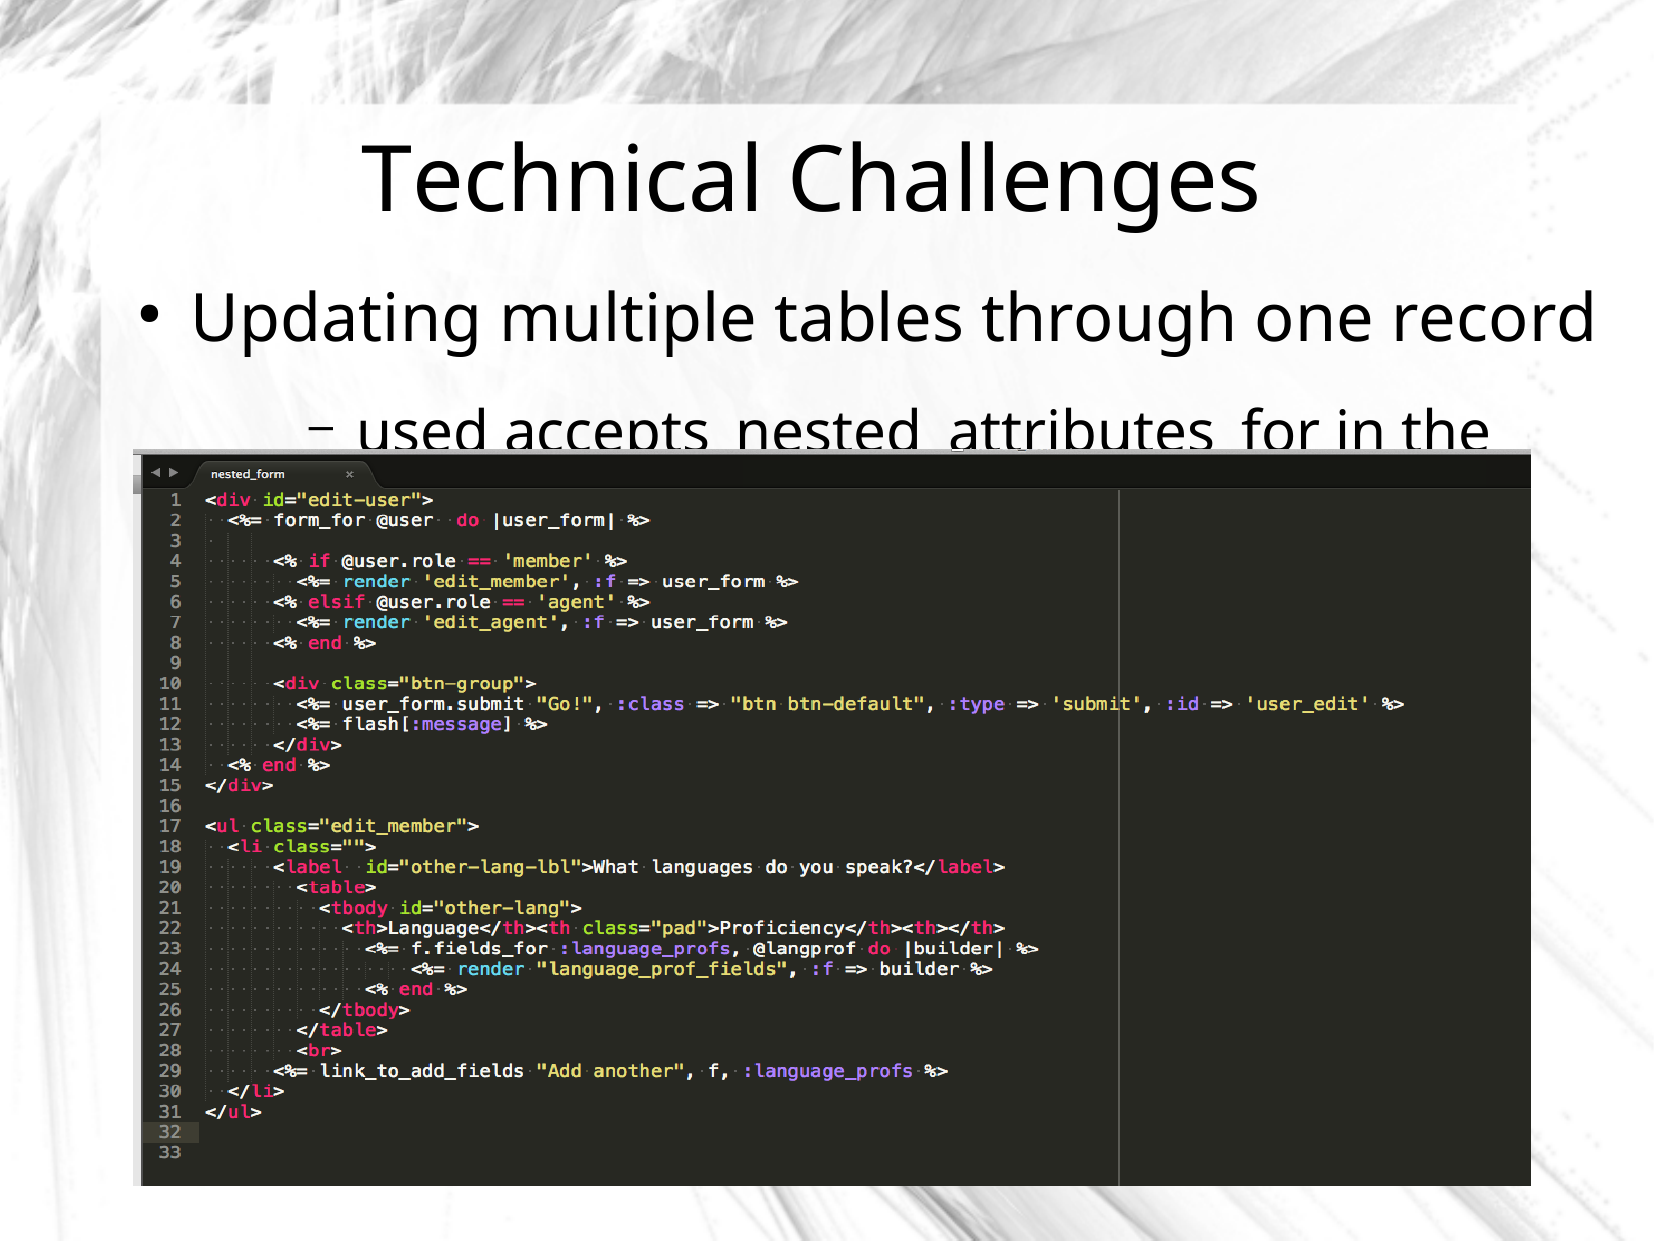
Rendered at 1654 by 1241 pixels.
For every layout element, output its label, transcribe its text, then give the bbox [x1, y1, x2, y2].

title Technical Challenges [118, 112, 1506, 241]
picture [0, 0, 1654, 1241]
list Updating multiple tables through one record used accepts_nested_attributes_for in the model [120, 270, 1603, 896]
